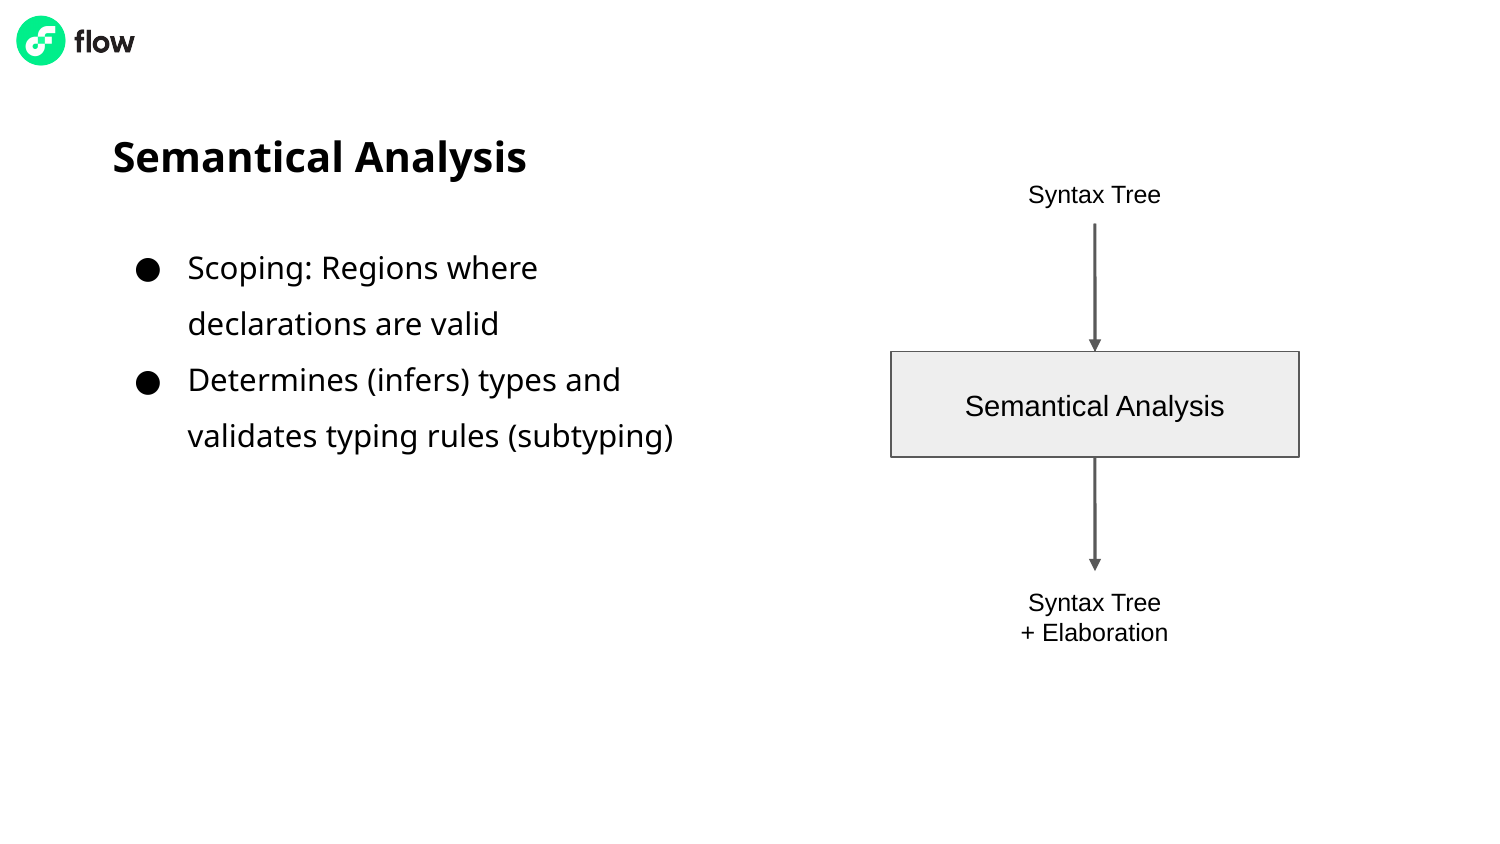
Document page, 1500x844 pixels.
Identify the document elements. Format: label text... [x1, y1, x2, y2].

text_box Semantical Analysis [97, 115, 820, 197]
text_box Scoping: Regions where declarations are valid Determines (infers) types and validates typing rules (subtyping) [97, 214, 717, 777]
text_box Syntax Tree + Elaboration [1004, 571, 1186, 662]
text_box Semantical Analysis [890, 351, 1299, 457]
picture [14, 14, 137, 67]
text_box Syntax Tree [1004, 163, 1186, 224]
